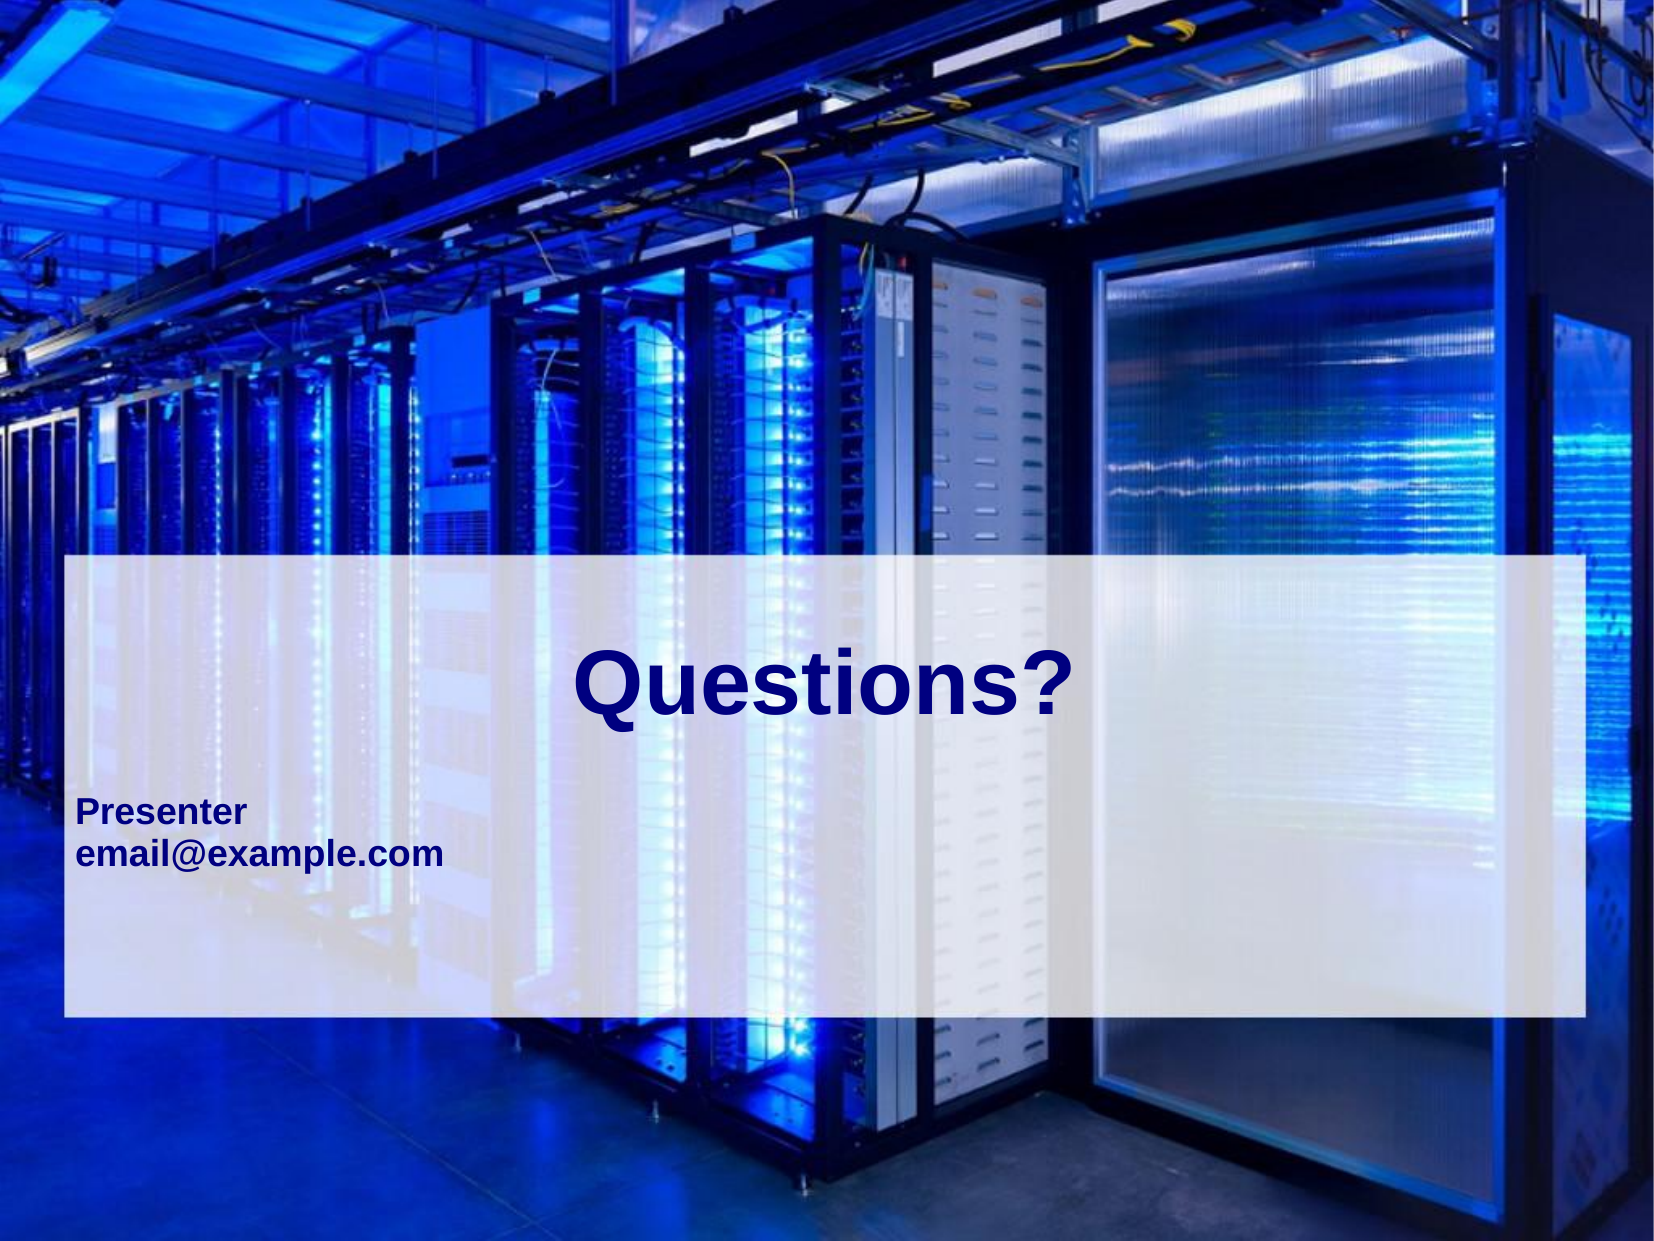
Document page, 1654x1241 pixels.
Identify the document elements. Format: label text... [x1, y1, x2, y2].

title Questions? [60, 615, 1591, 751]
picture [0, 0, 1654, 1241]
title Presenter email@example.com [75, 765, 1591, 901]
